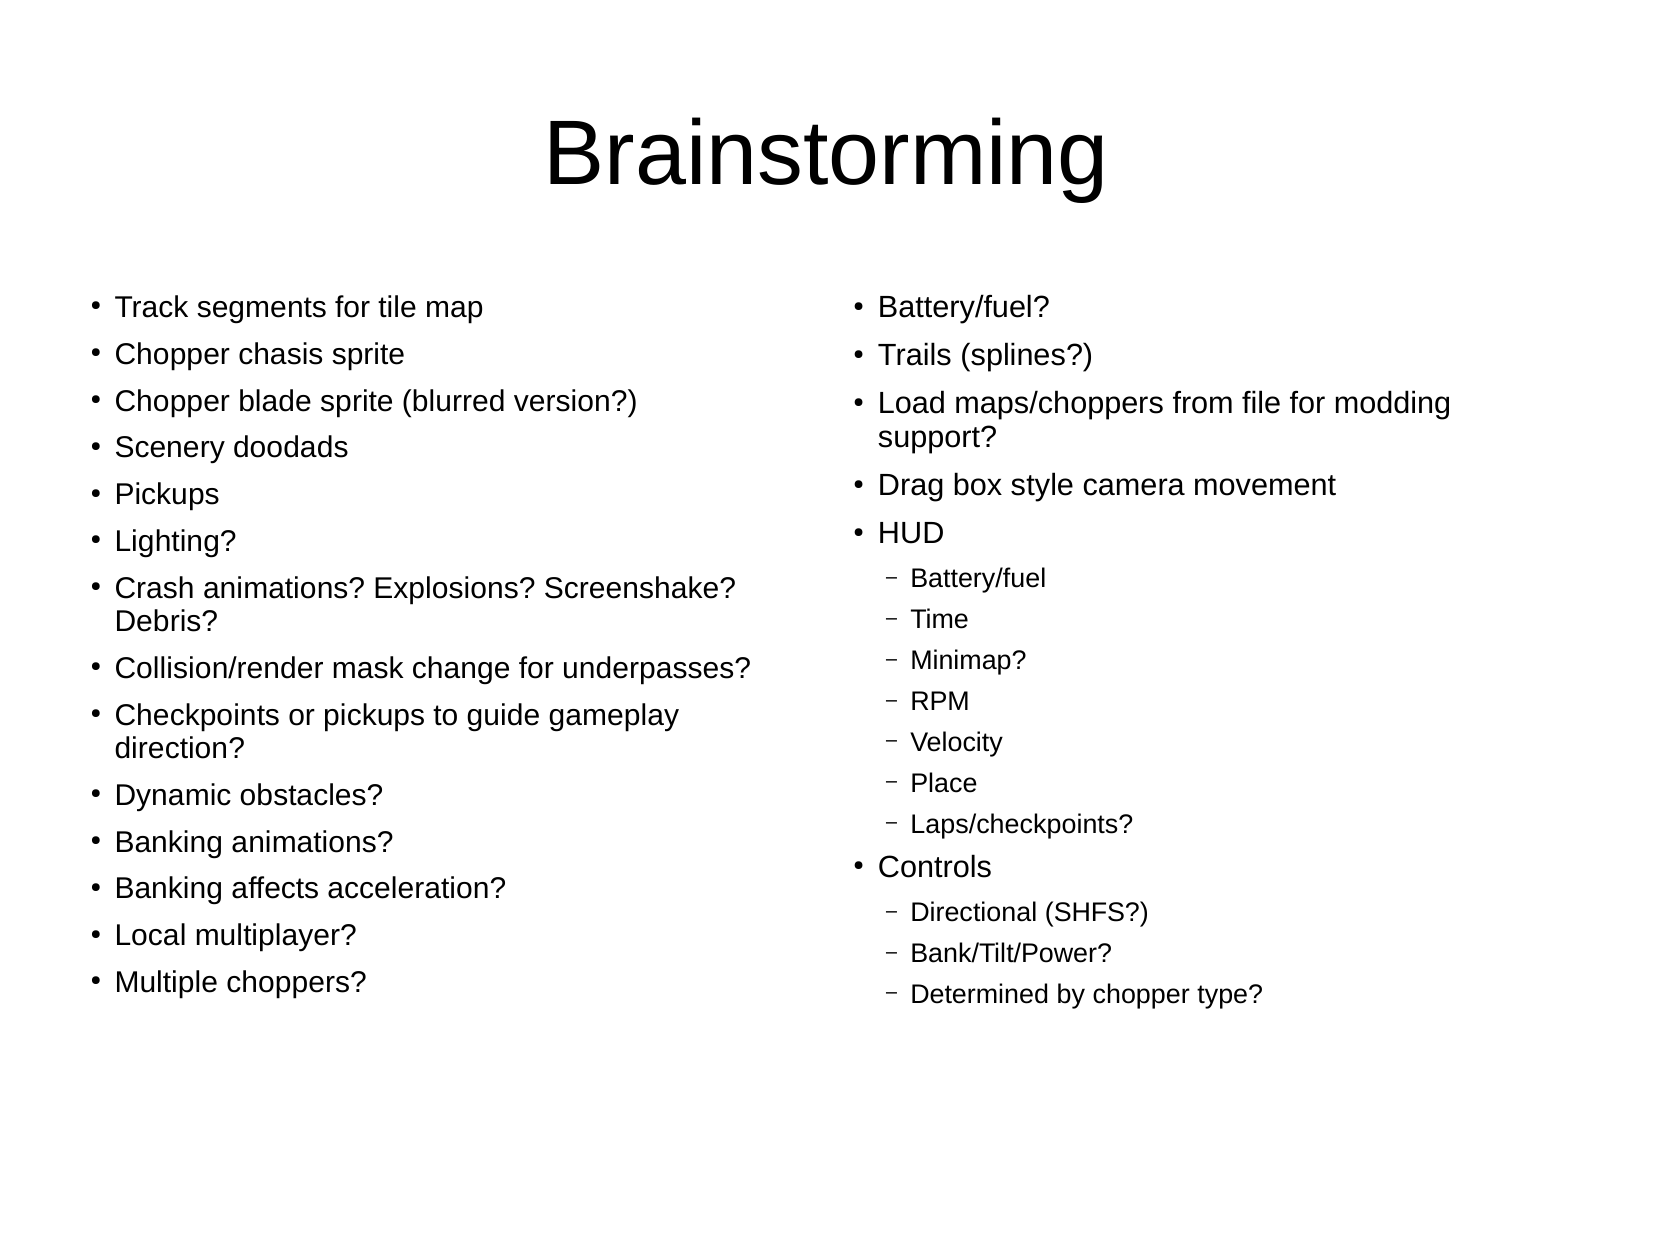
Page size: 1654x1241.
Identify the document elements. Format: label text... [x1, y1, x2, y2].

list Battery/fuel? Trails (splines?) Load maps/choppers from file for modding support? Drag box style camera movement HUD Battery/fuel Time Minimap? RPM Velocity Place Laps/checkpoints? Controls Directional (SHFS?) Bank/Tilt/Power? Determined by chopper type? [845, 290, 1572, 1010]
title Brainstorming [82, 49, 1571, 257]
list Track segments for tile map Chopper chasis sprite Chopper blade sprite (blurred version?) Scenery doodads Pickups Lighting? Crash animations? Explosions? Screenshake? Debris? Collision/render mask change for underpasses? Checkpoints or pickups to guide gameplay direction? Dynamic obstacles? Banking animations? Banking affects acceleration? Local multiplayer? Multiple choppers? [82, 290, 809, 1010]
